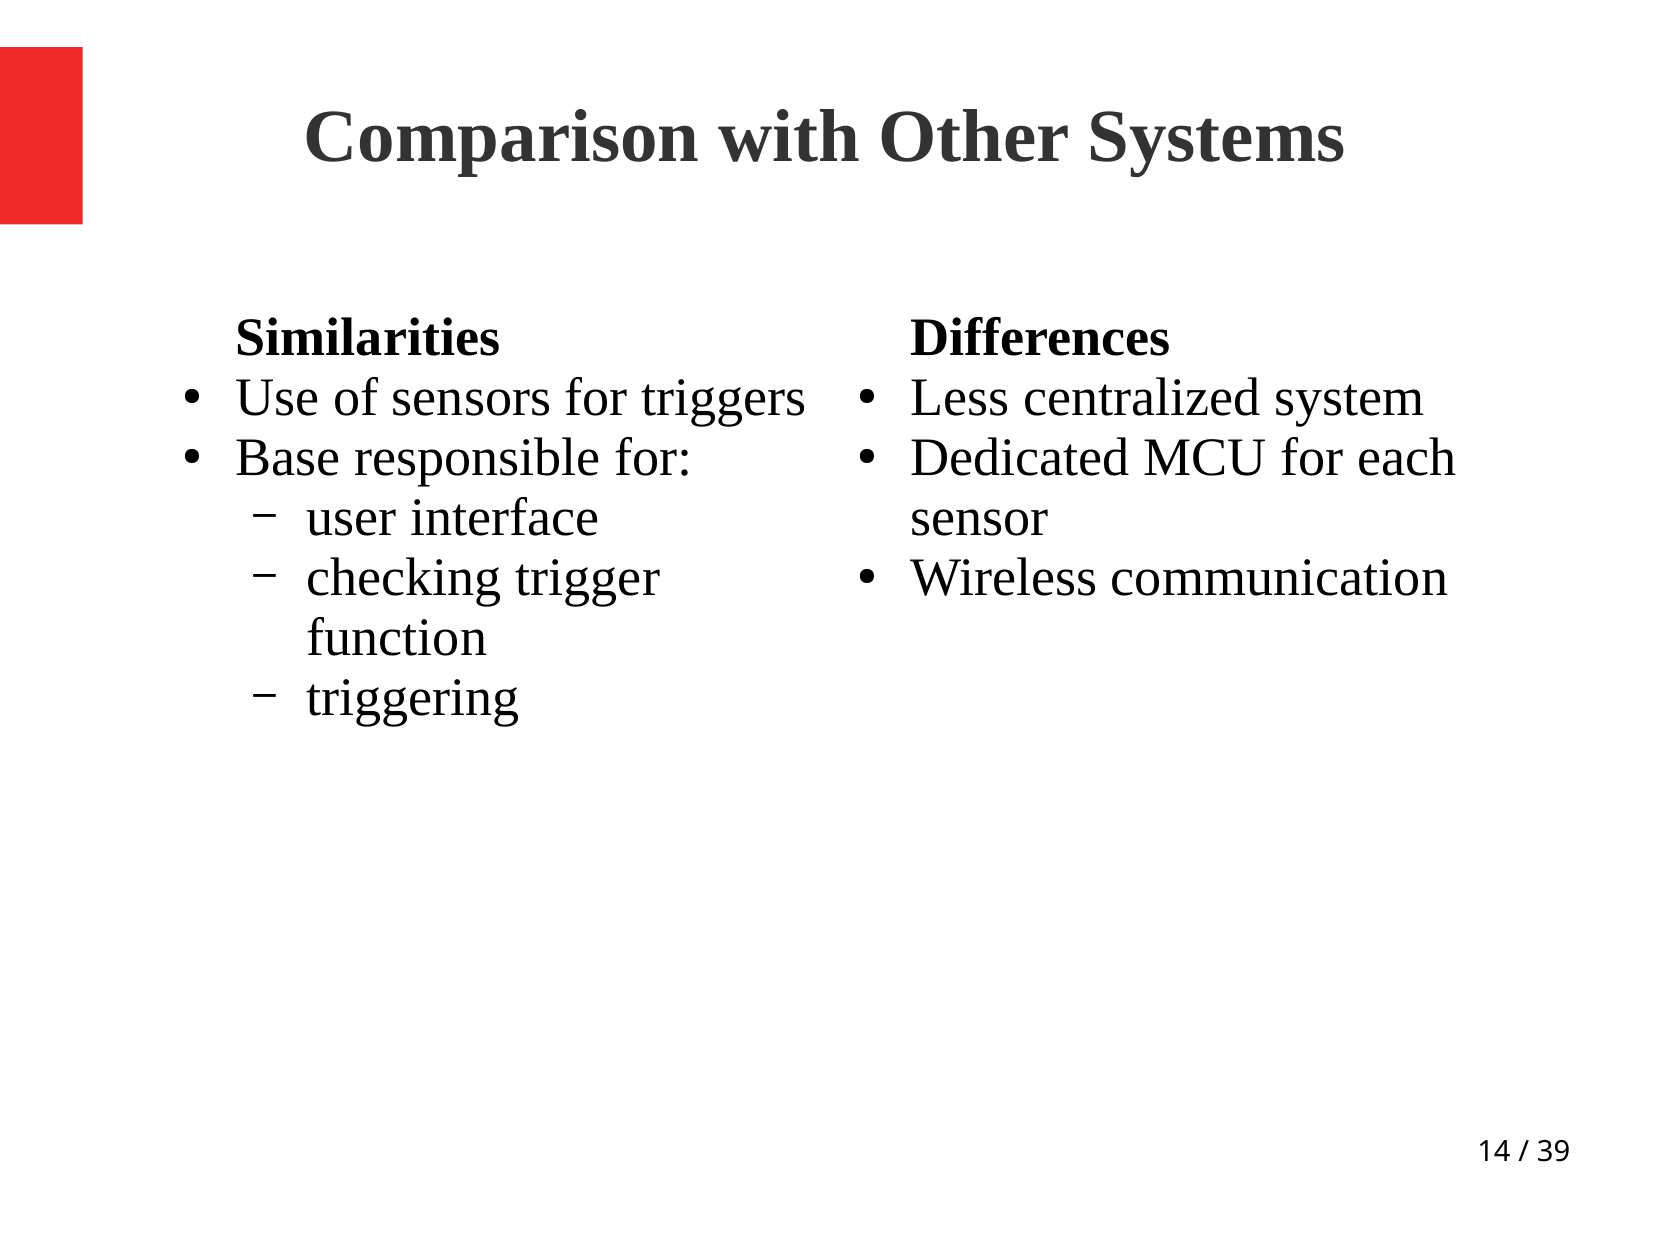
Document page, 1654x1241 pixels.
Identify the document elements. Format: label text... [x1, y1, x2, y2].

title Comparison with Other Systems [150, 46, 1501, 226]
text_box Similarities Use of sensors for triggers Base responsible for: user interface checking trigger function triggering [150, 300, 825, 994]
text_box Differences Less centralized system Dedicated MCU for each sensor Wireless communication [825, 300, 1501, 994]
